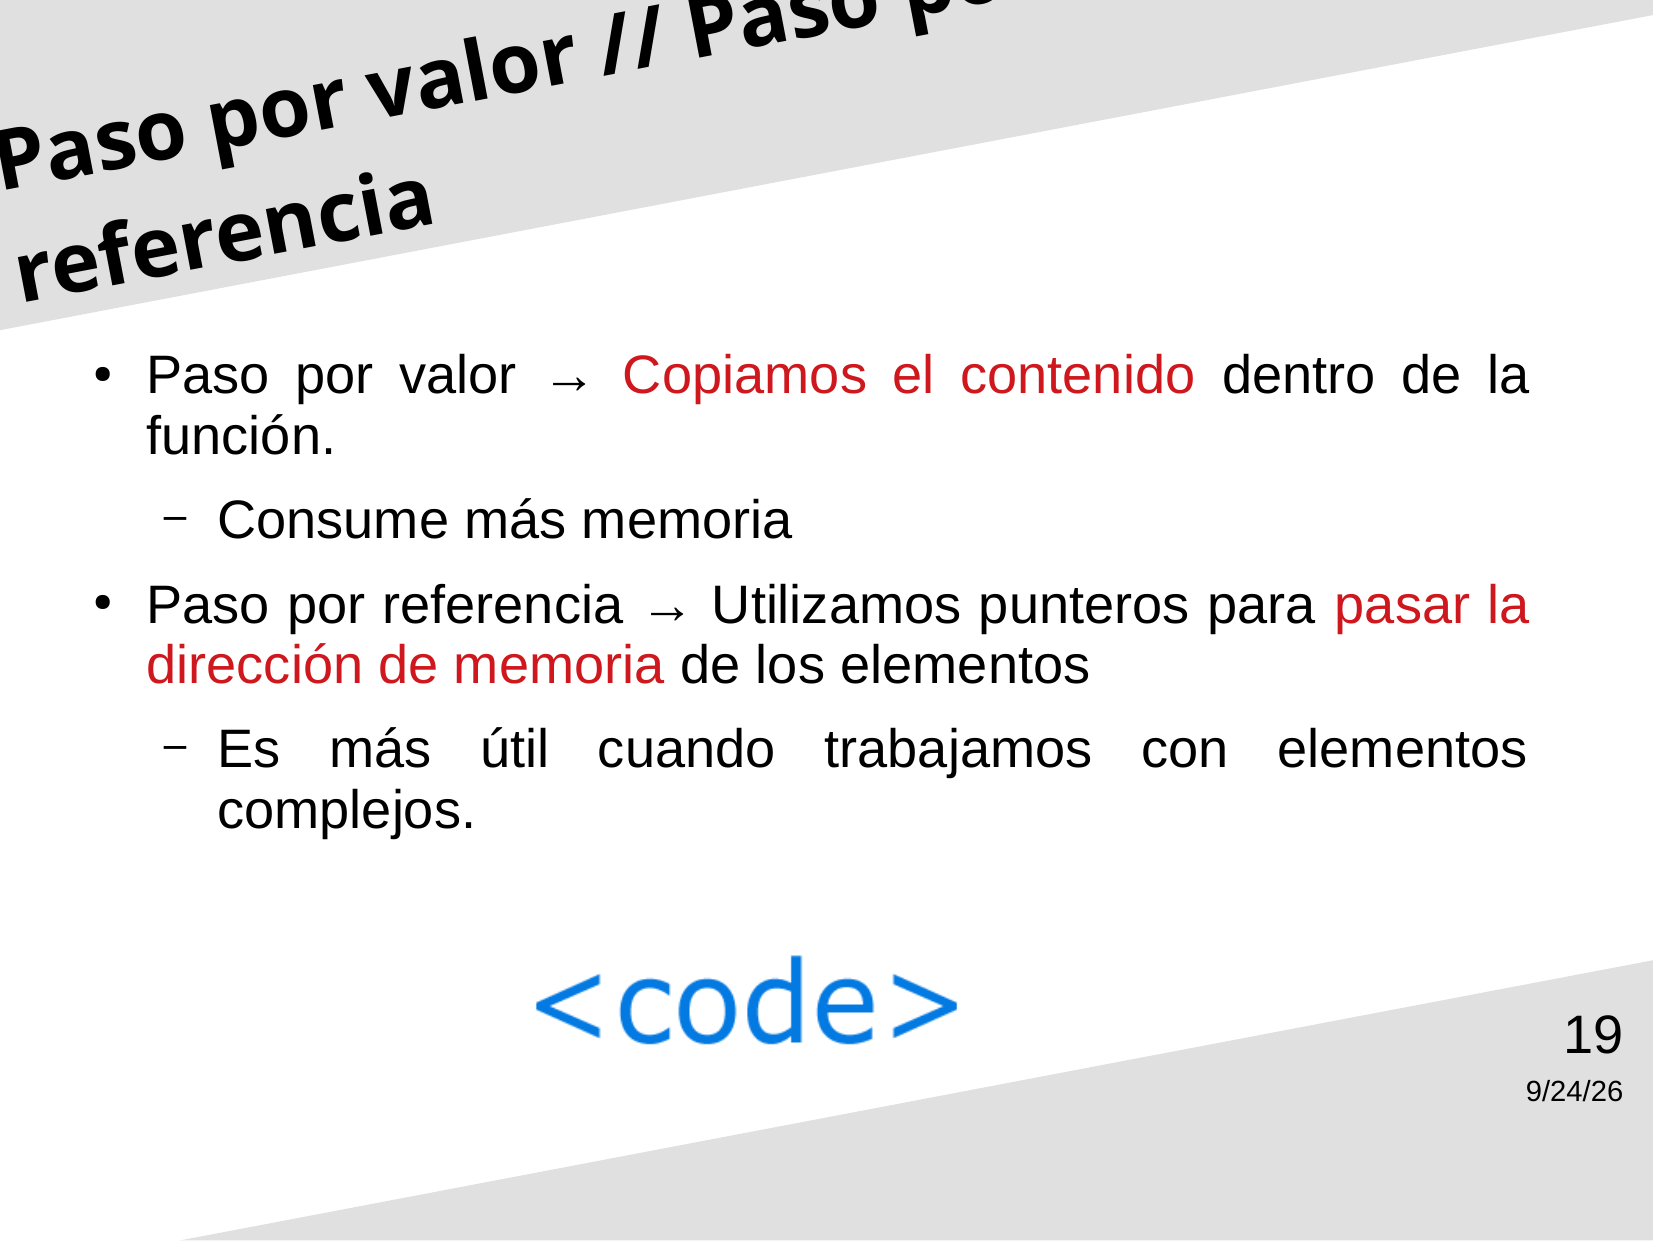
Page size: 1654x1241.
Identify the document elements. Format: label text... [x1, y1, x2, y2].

list Paso por valor → Copiamos el contenido dentro de la función. Consume más memoria Paso por referencia → Utilizamos punteros para pasar la dirección de memoria de los elementos Es más útil cuando trabajamos con elementos complejos. [75, 345, 1531, 1065]
title Paso por valor // Paso por referencia [0, 0, 1486, 318]
picture [510, 929, 979, 1087]
